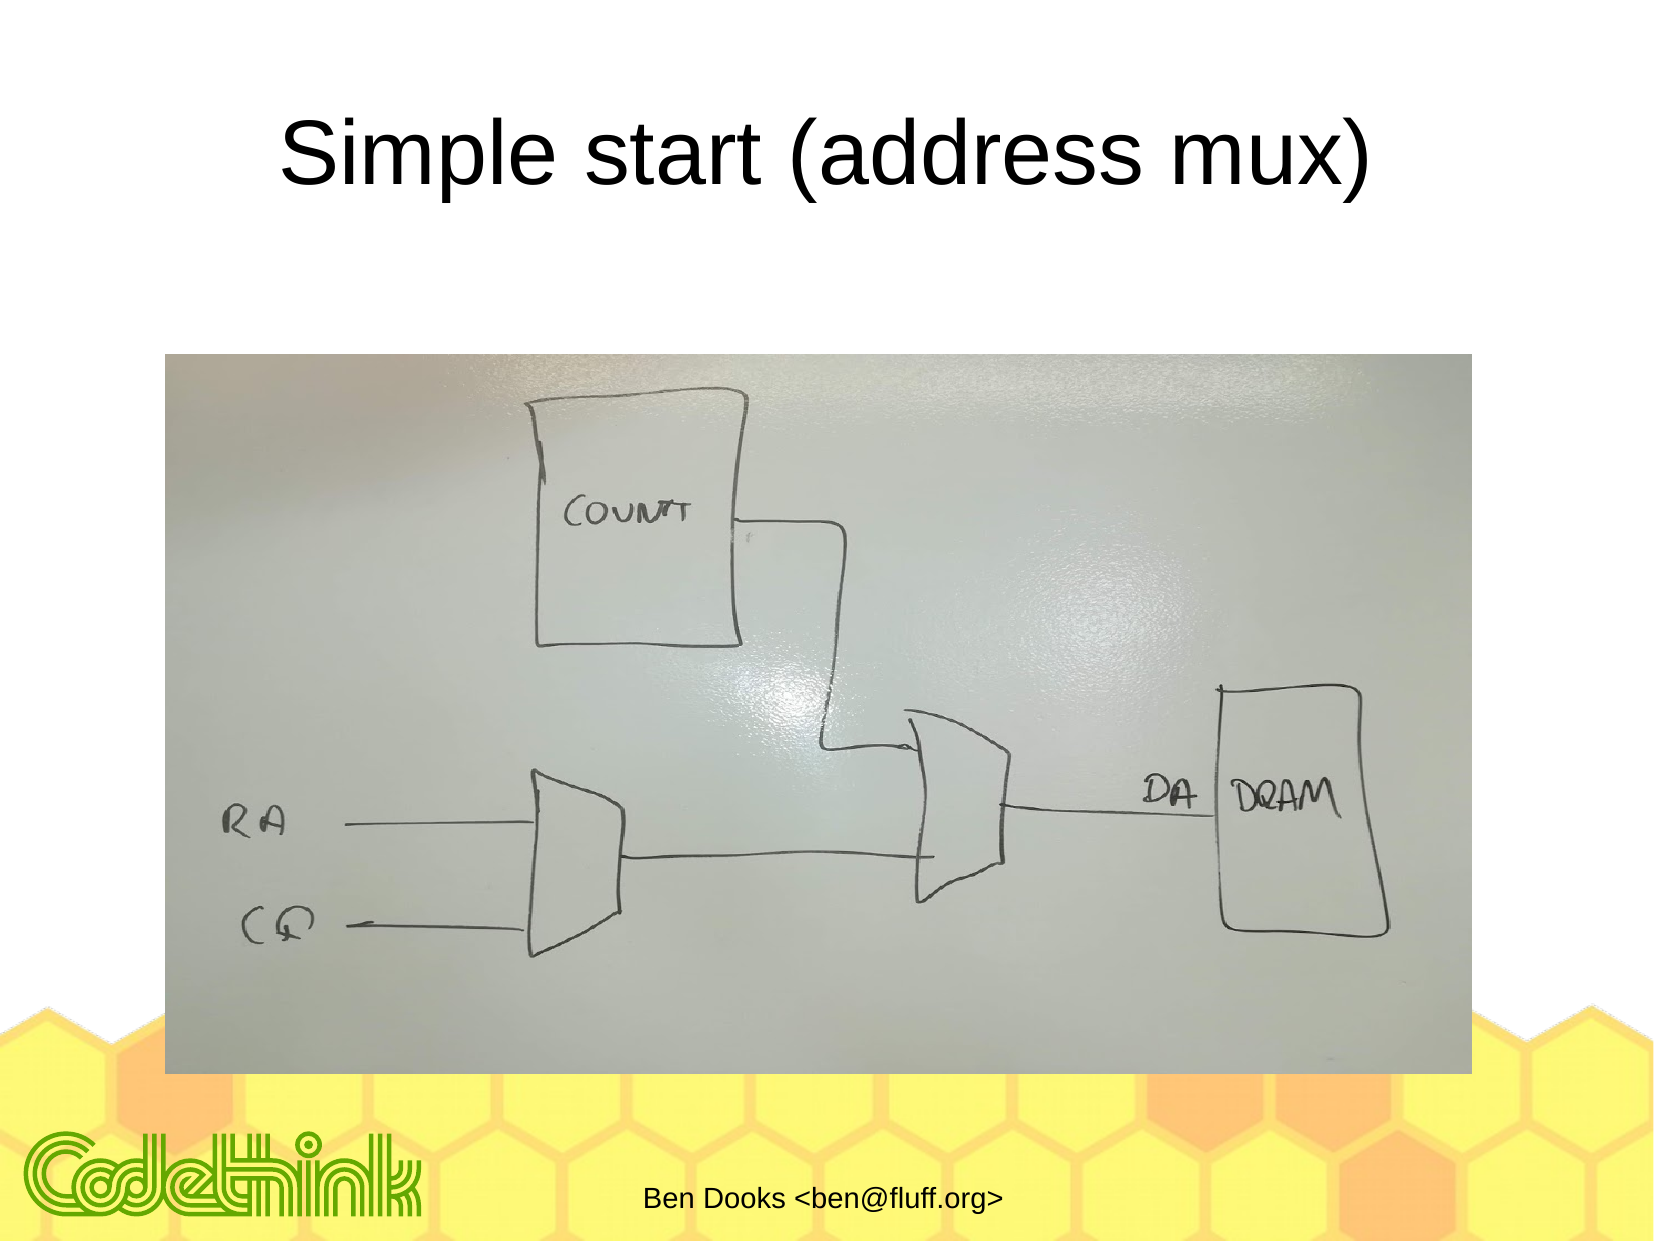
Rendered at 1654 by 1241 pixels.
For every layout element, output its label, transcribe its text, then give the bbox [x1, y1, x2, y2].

title Simple start (address mux) [82, 49, 1571, 257]
picture [0, 354, 1654, 1241]
